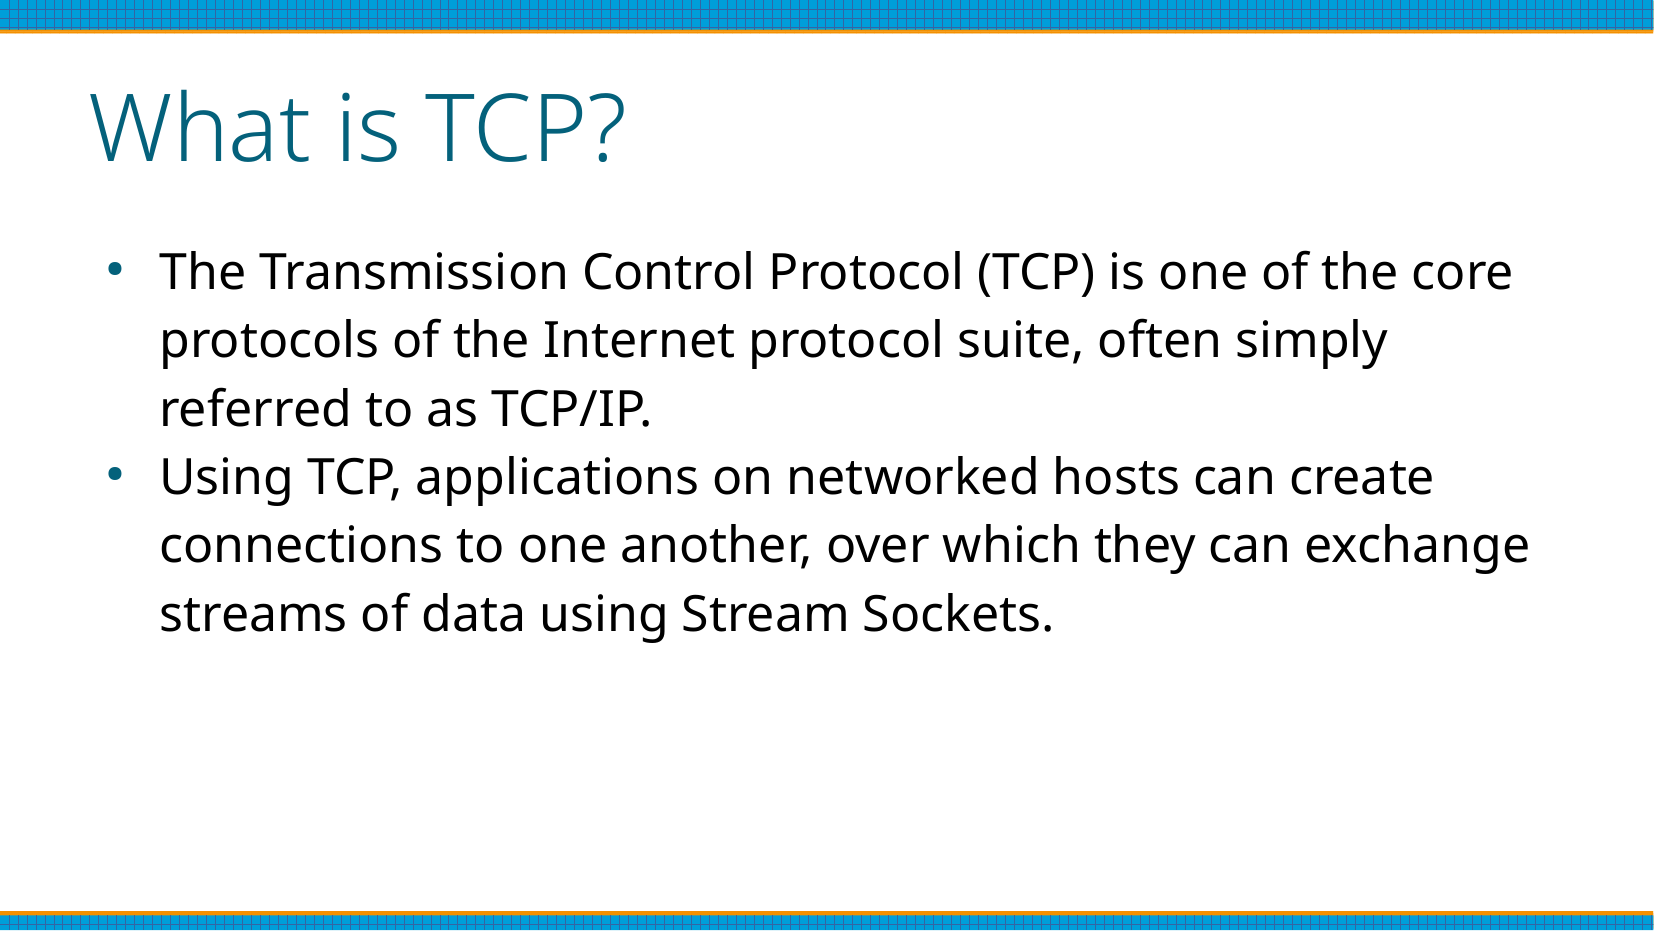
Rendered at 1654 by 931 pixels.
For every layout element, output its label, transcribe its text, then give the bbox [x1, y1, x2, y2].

list The Transmission Control Protocol (TCP) is one of the core protocols of the Internet protocol suite, often simply referred to as TCP/IP. Using TCP, applications on networked hosts can create connections to one another, over which they can exchange streams of data using Stream Sockets. [88, 236, 1565, 901]
title What is TCP? [88, 44, 1565, 207]
